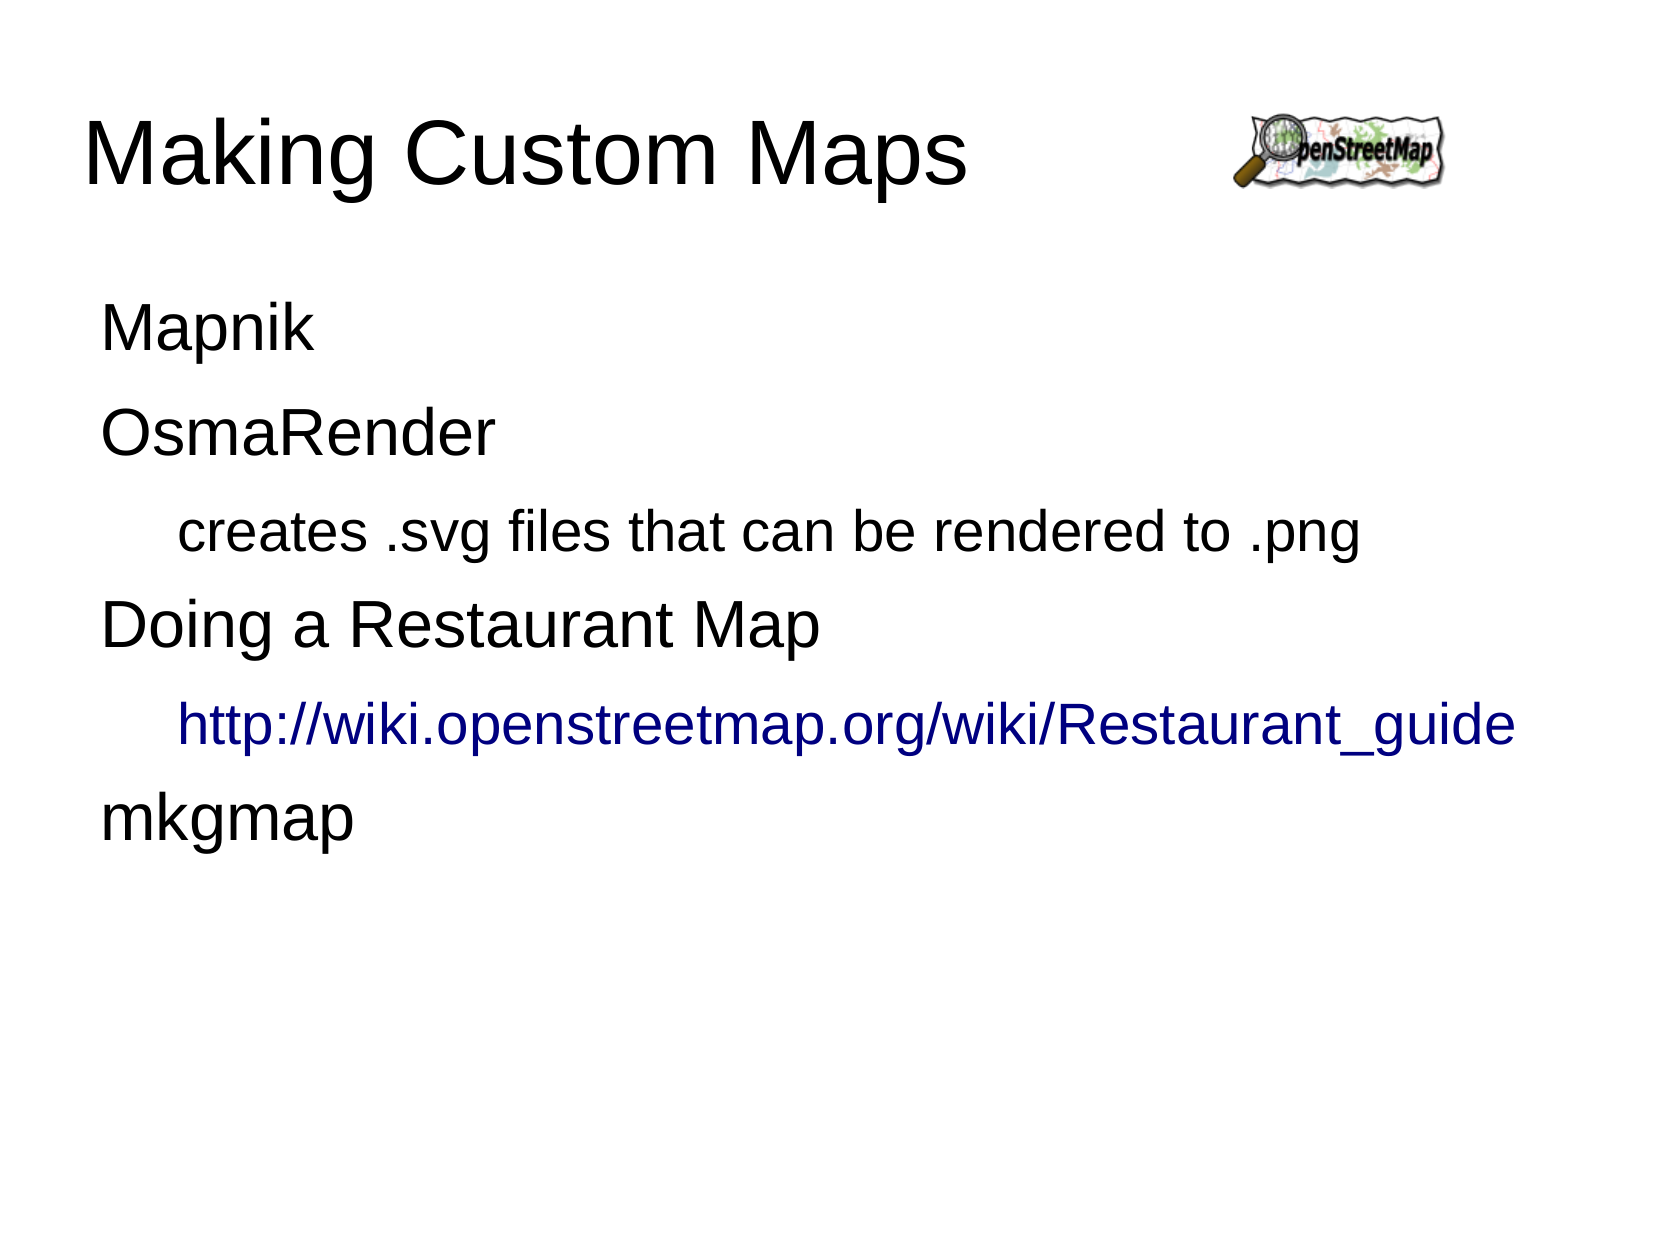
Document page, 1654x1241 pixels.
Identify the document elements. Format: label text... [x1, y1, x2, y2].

list Mapnik OsmaRender creates .svg files that can be rendered to .png Doing a Restaurant Map http://wiki.openstreetmap.org/wiki/Restaurant_guide mkgmap [82, 290, 1571, 1094]
title Making Custom Maps [82, 56, 1571, 250]
